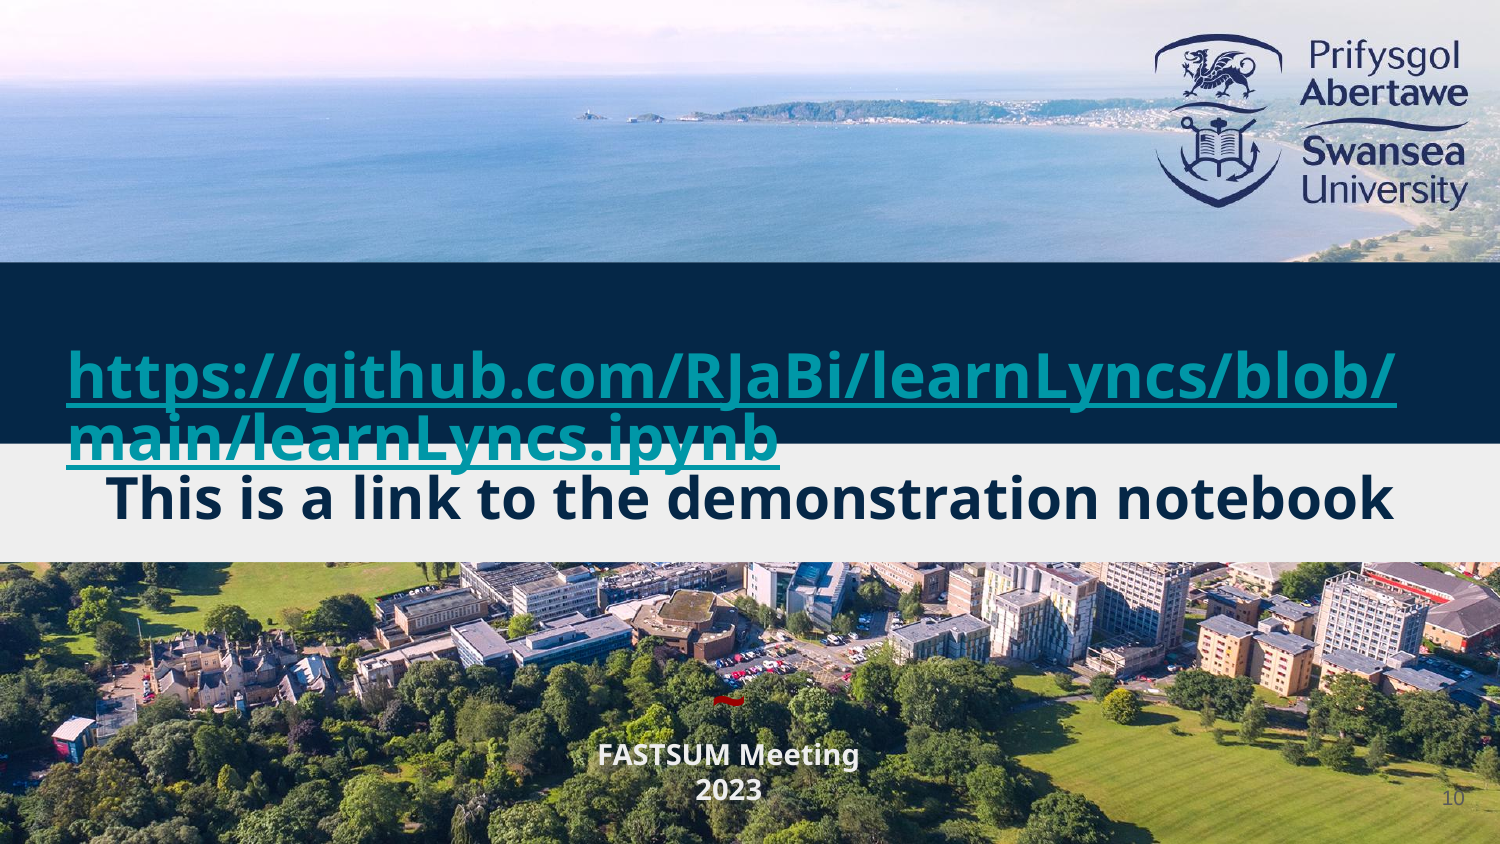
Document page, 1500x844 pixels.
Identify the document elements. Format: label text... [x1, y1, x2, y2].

picture [0, 0, 1500, 262]
slide_number <number> [1389, 764, 1480, 830]
title https://github.com/RJaBi/learnLyncs/blob/main/learnLyncs.ipynb [51, 320, 1449, 436]
subtitle This is a link to the demonstration notebook [51, 446, 1449, 577]
picture [0, 563, 1500, 844]
